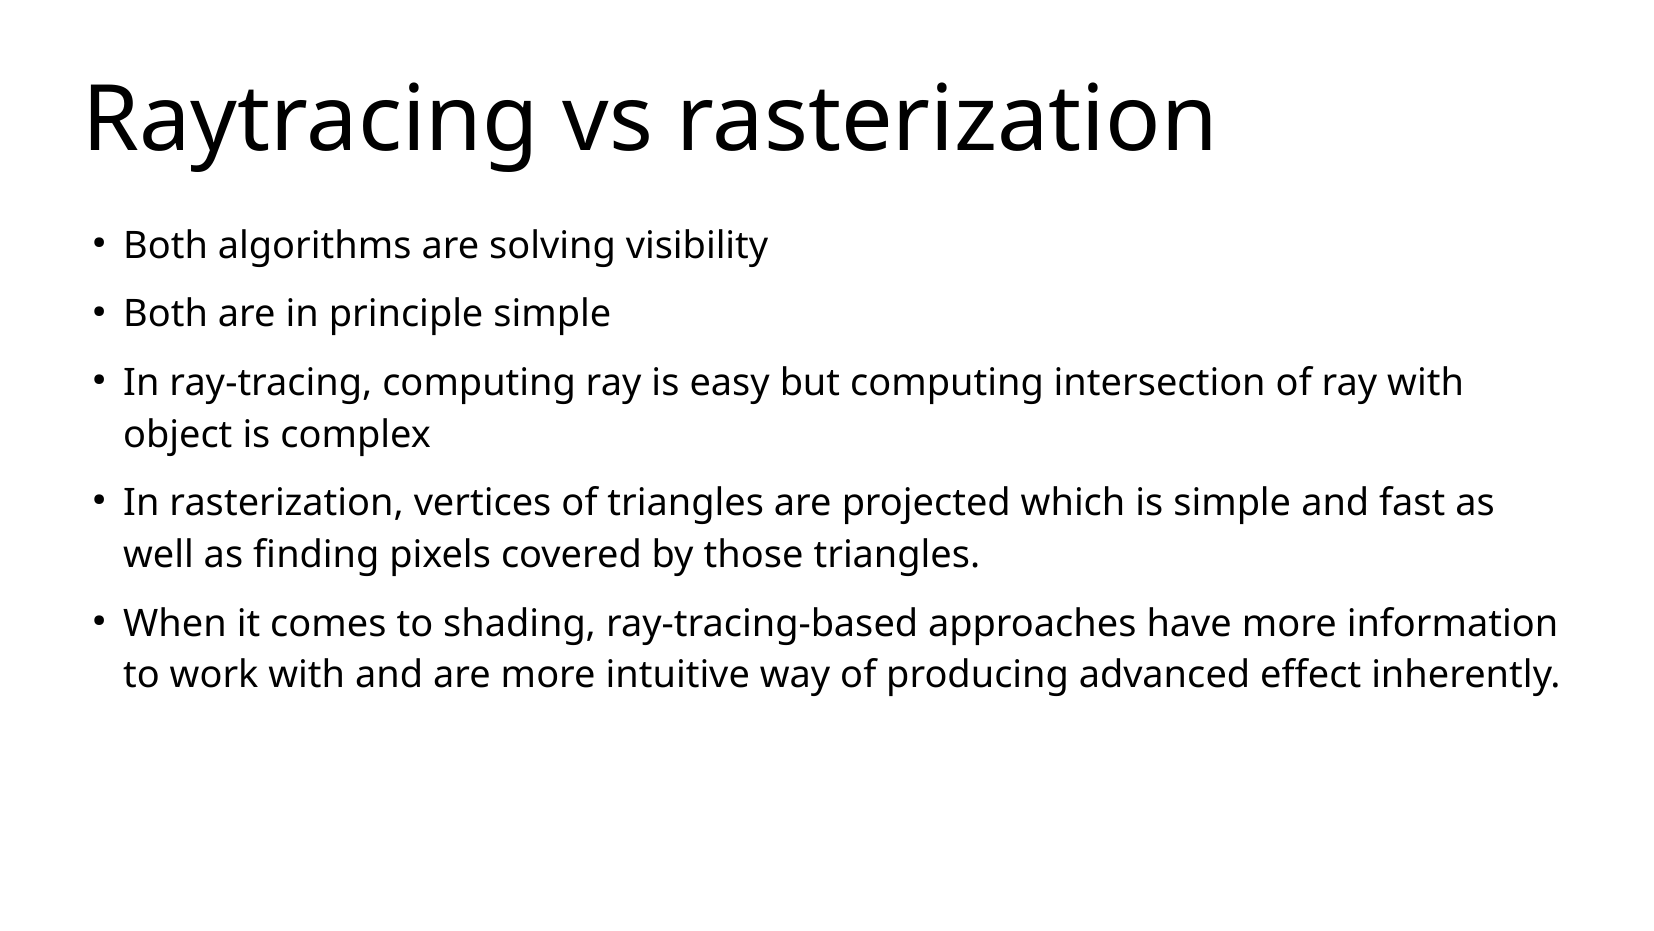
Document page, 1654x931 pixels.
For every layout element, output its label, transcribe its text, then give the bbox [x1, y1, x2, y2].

title Raytracing vs rasterization [82, 37, 1571, 193]
list Both algorithms are solving visibility Both are in principle simple In ray-tracing, computing ray is easy but computing intersection of ray with object is complex In rasterization, vertices of triangles are projected which is simple and fast as well as finding pixels covered by those triangles. When it comes to shading, ray-tracing-based approaches have more information to work with and are more intuitive way of producing advanced effect inherently. [82, 217, 1571, 758]
